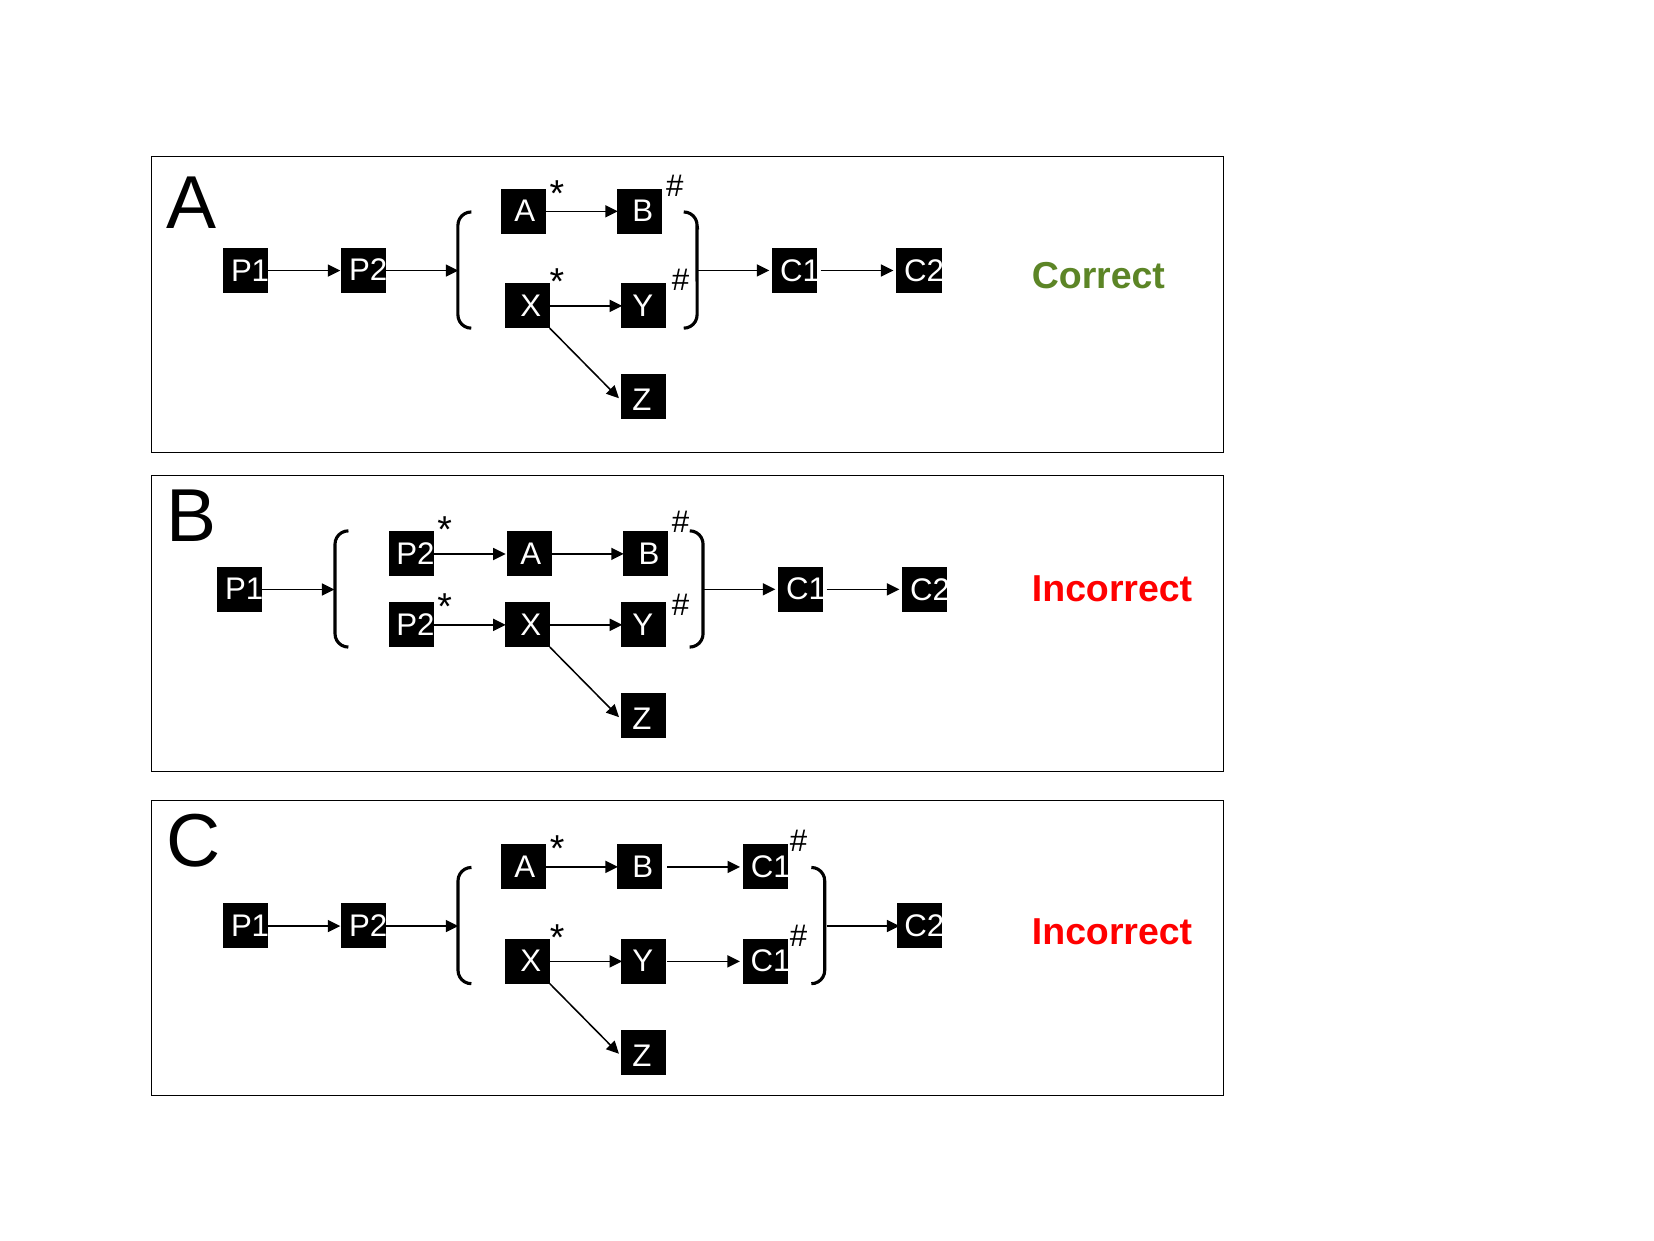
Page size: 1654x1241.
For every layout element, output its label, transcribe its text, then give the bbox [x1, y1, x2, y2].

text_box C1 [771, 564, 842, 614]
text_box Z [617, 694, 667, 744]
text_box * [534, 253, 580, 310]
text_box B [617, 186, 669, 236]
text_box Z [617, 375, 667, 425]
text_box # [657, 255, 705, 305]
text_box # [775, 816, 823, 866]
text_box C2 [889, 245, 960, 295]
text_box A [499, 841, 551, 892]
text_box A [151, 152, 232, 252]
text_box * [534, 908, 580, 966]
text_box C1 [765, 245, 836, 295]
text_box P2 [334, 245, 403, 295]
text_box C1 [736, 841, 806, 892]
text_box X [505, 280, 556, 331]
text_box P2 [381, 528, 450, 579]
text_box * [534, 820, 580, 877]
text_box A [499, 186, 550, 236]
text_box P1 [216, 245, 285, 295]
text_box B [623, 528, 675, 579]
text_box # [651, 160, 699, 211]
text_box # [657, 497, 705, 547]
text_box Incorrect [1017, 560, 1207, 618]
text_box X [505, 599, 557, 650]
text_box C [151, 790, 236, 890]
text_box Z [617, 1030, 667, 1081]
text_box B [151, 465, 232, 565]
text_box # [775, 910, 823, 961]
text_box P2 [334, 900, 403, 951]
text_box # [657, 579, 705, 630]
text_box C2 [889, 900, 960, 951]
text_box P1 [216, 900, 285, 951]
text_box P2 [381, 599, 450, 650]
text_box P1 [210, 564, 279, 614]
text_box Incorrect [1017, 902, 1207, 960]
text_box C1 [735, 936, 806, 986]
text_box X [505, 936, 557, 986]
text_box A [505, 528, 556, 579]
text_box Y [617, 280, 668, 331]
text_box C2 [895, 564, 966, 614]
text_box Y [617, 599, 668, 650]
text_box Y [617, 936, 668, 986]
text_box * [422, 501, 467, 559]
text_box Correct [1017, 247, 1180, 305]
text_box * [534, 164, 580, 222]
text_box B [617, 841, 669, 892]
text_box * [422, 577, 467, 635]
